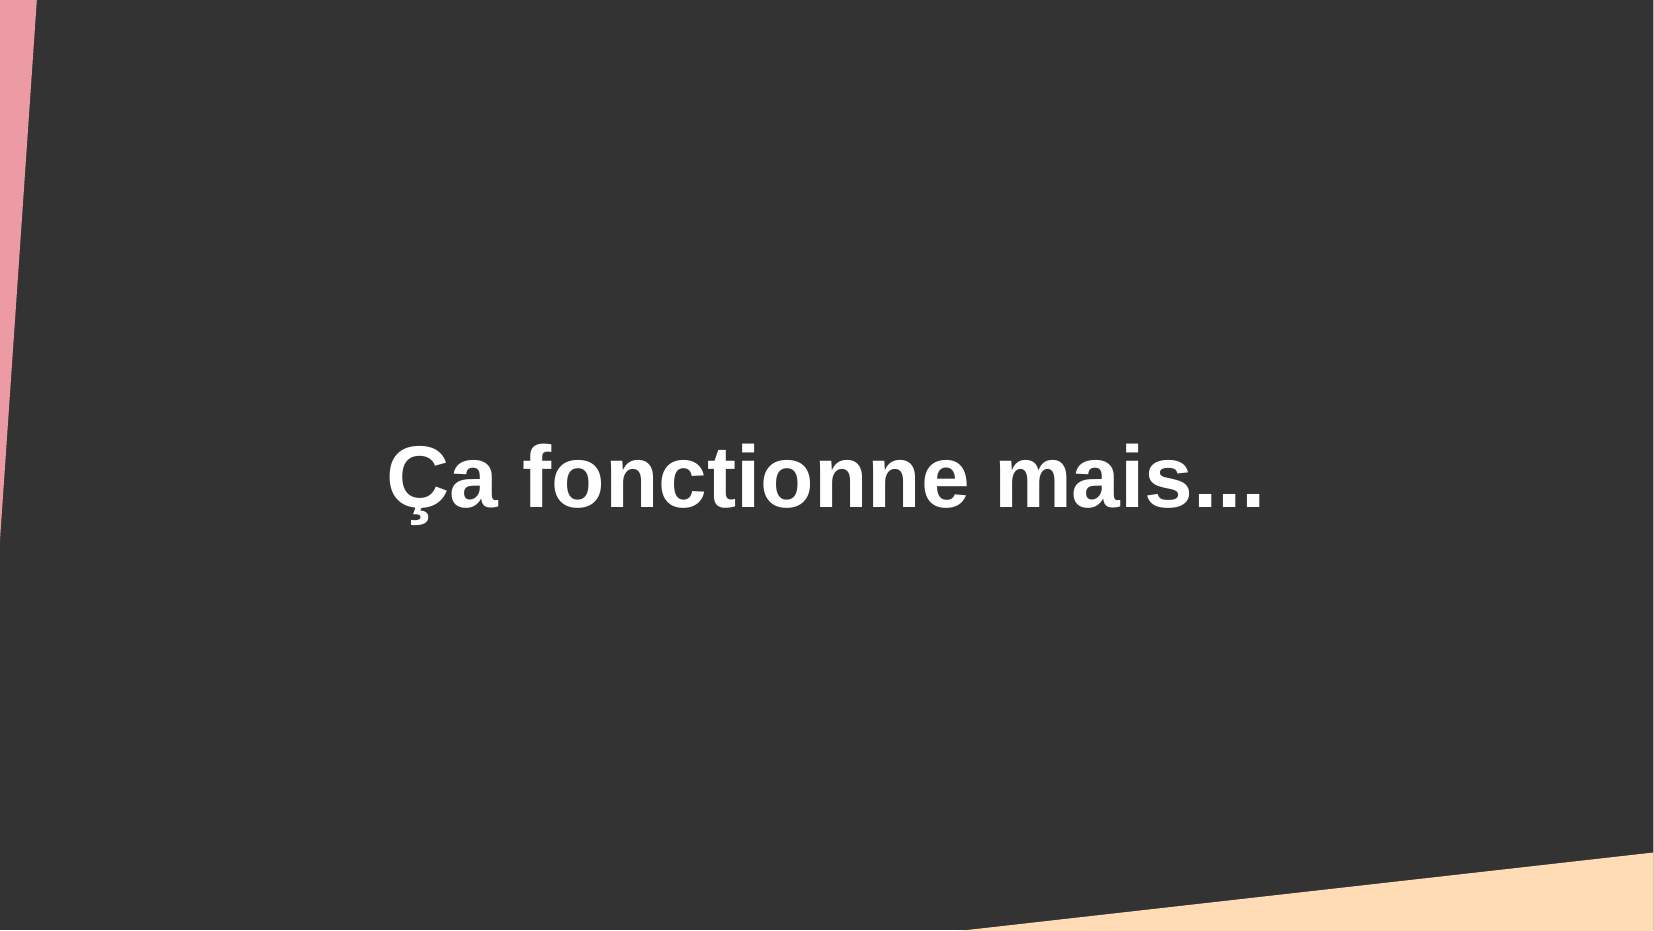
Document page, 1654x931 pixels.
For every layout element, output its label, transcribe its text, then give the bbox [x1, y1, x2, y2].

title Ça fonctionne mais... [31, 428, 1622, 527]
text_box [0, 0, 37, 540]
text_box [958, 852, 1654, 931]
